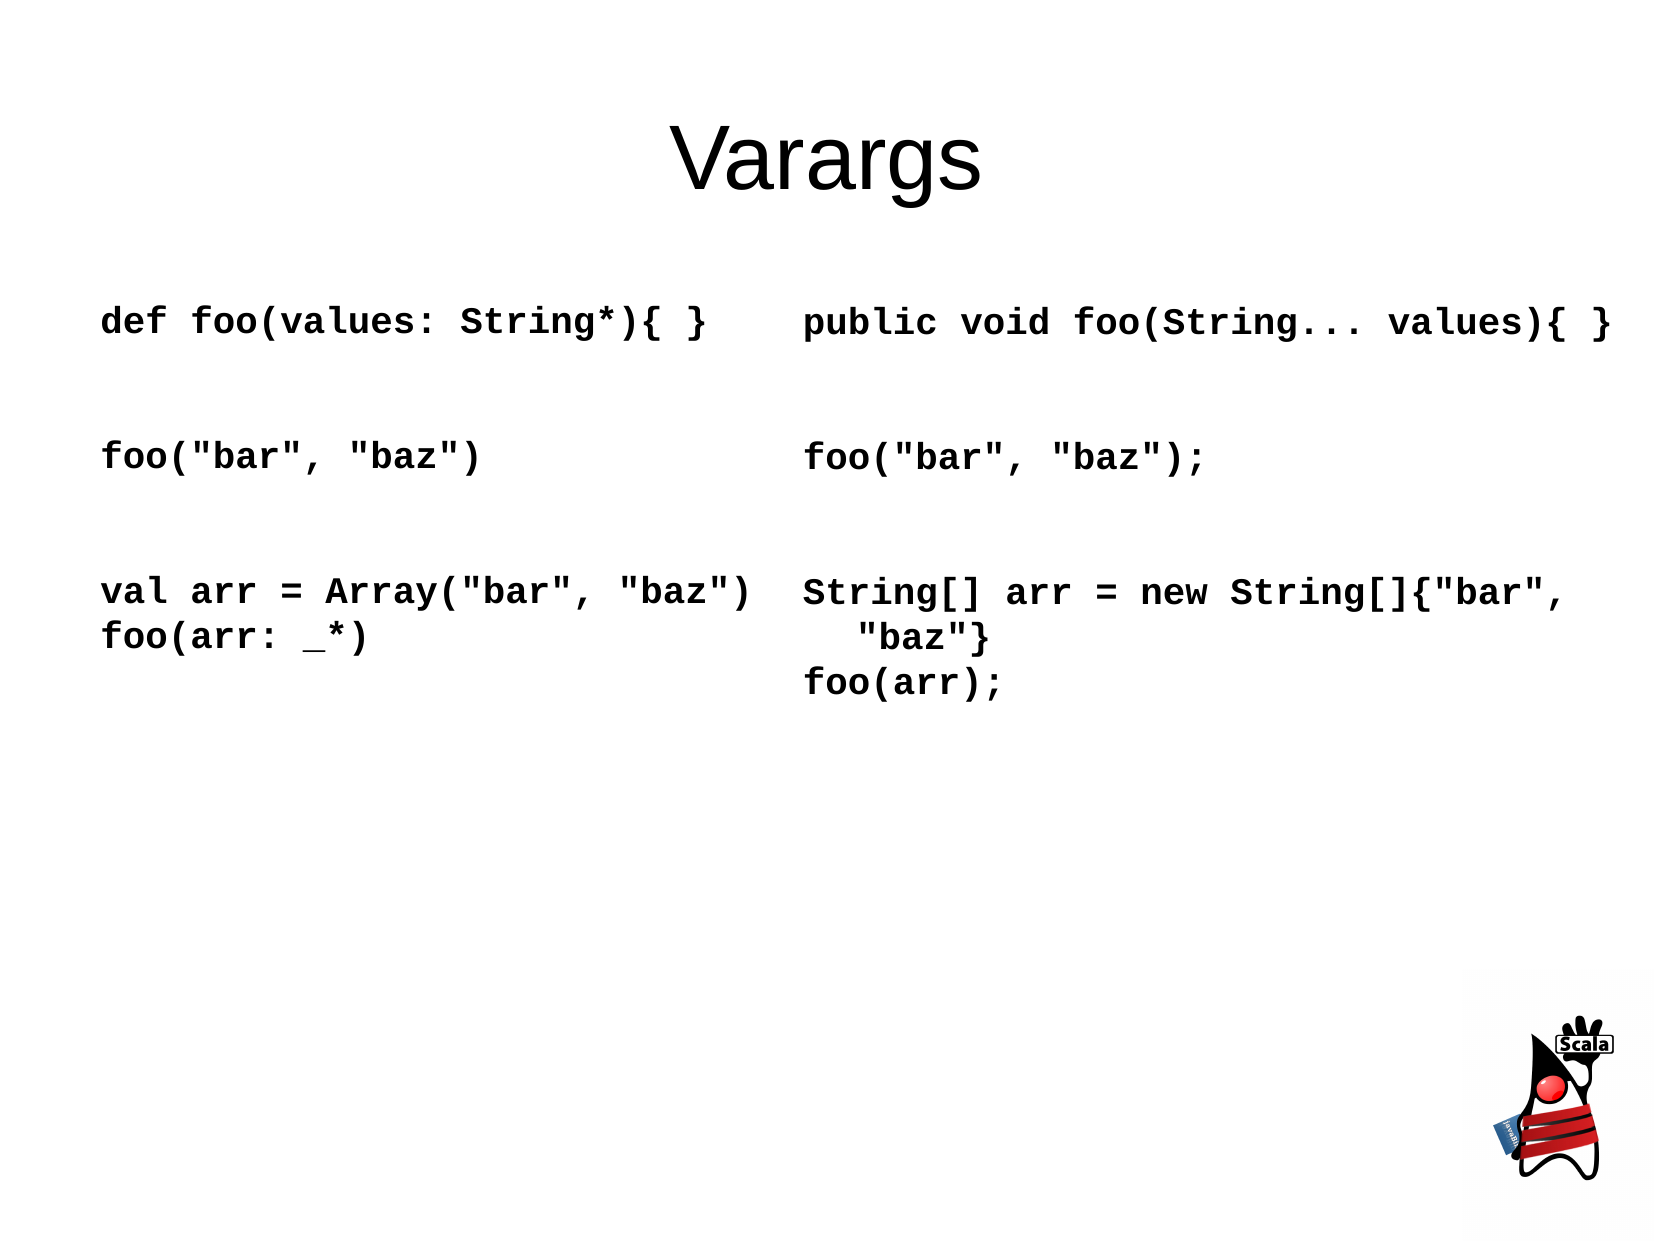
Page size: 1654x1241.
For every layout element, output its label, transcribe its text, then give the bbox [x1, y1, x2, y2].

list public void foo(String... values){ } foo("bar", "baz"); String[] arr = new String[]{"bar", "baz"} foo(arr); [714, 297, 1652, 1116]
title Varargs [82, 56, 1571, 250]
list def foo(values: String*){ } foo("bar", "baz") val arr = Array("bar", "baz") foo(arr: _*) [11, 296, 830, 1115]
